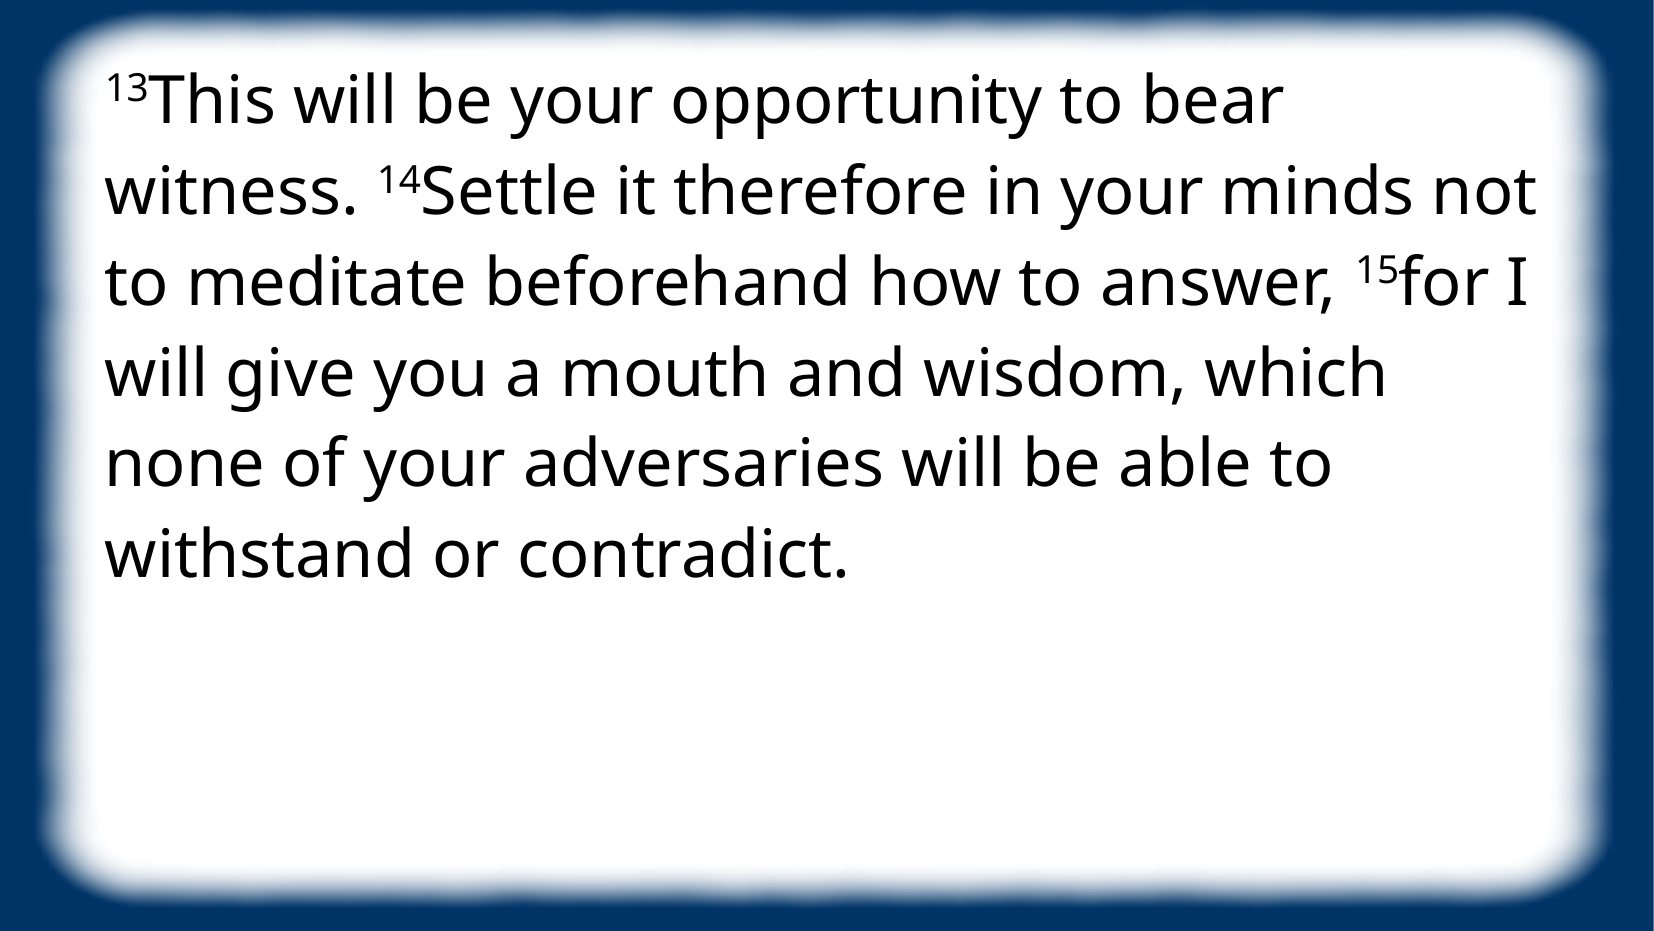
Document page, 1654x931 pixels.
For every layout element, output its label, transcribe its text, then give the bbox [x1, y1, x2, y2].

picture [0, 0, 1654, 931]
text_box 13This will be your opportunity to bear witness. 14Settle it therefore in your minds not to meditate beforehand how to answer, 15for I will give you a mouth and wisdom, which none of your adversaries will be able to withstand or contradict. [90, 45, 1561, 593]
